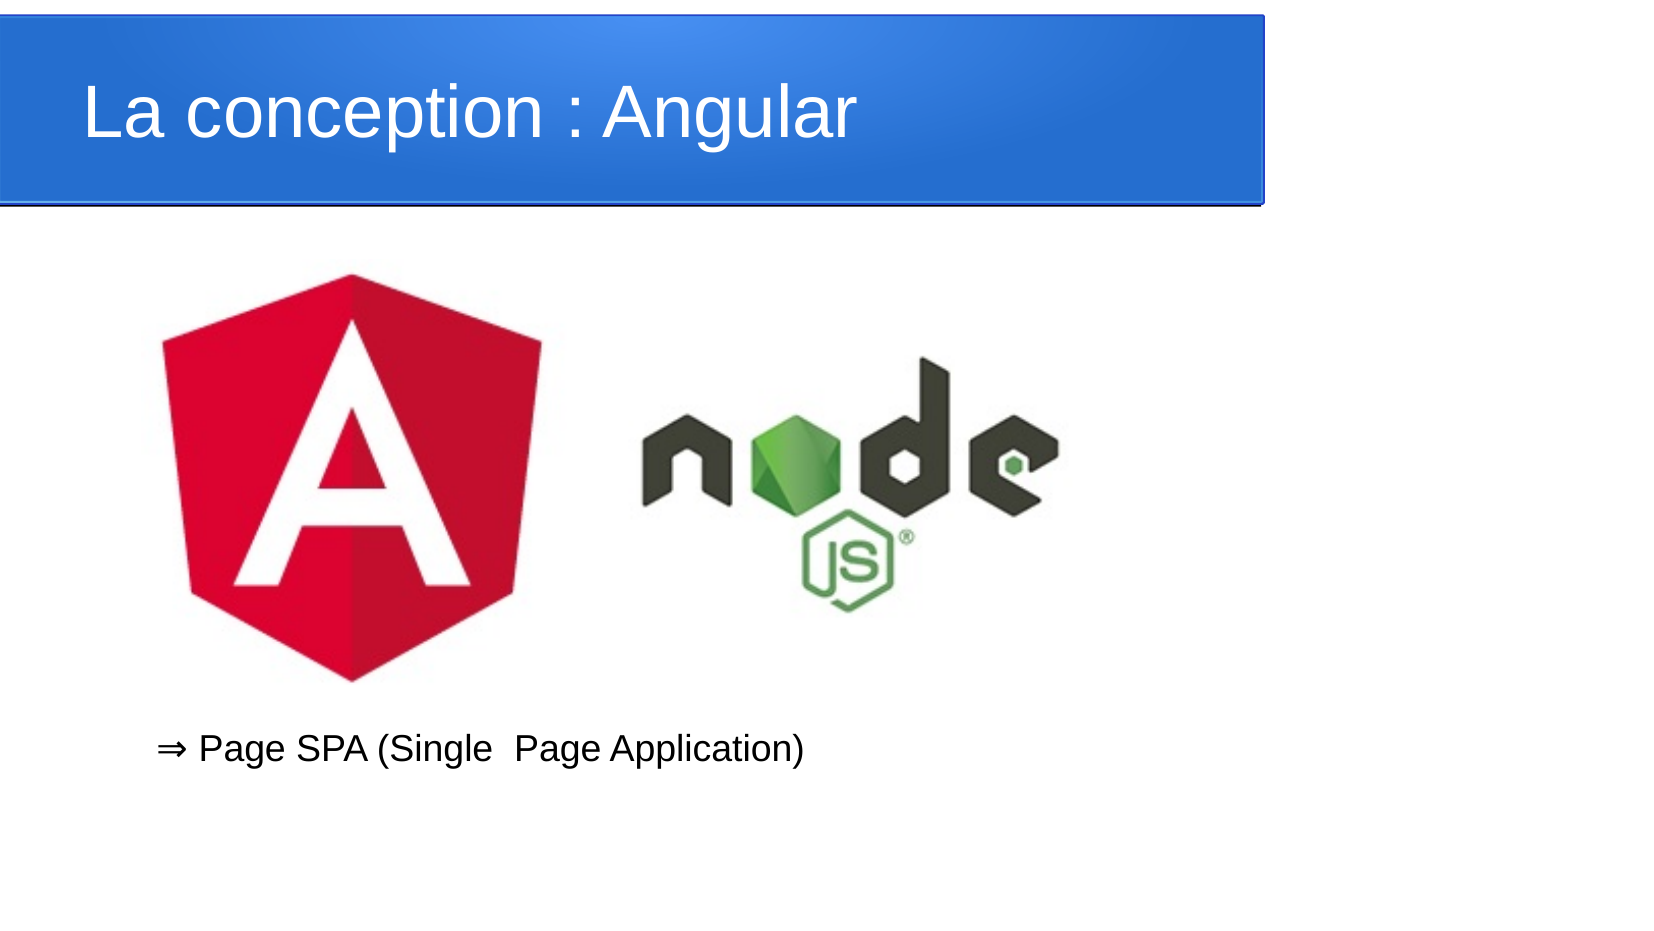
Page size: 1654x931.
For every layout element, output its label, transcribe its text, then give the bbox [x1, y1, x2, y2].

picture [141, 259, 1087, 697]
title La conception : Angular [82, 35, 1235, 189]
text_box ⇒ Page SPA (Single Page Application) [141, 720, 827, 780]
